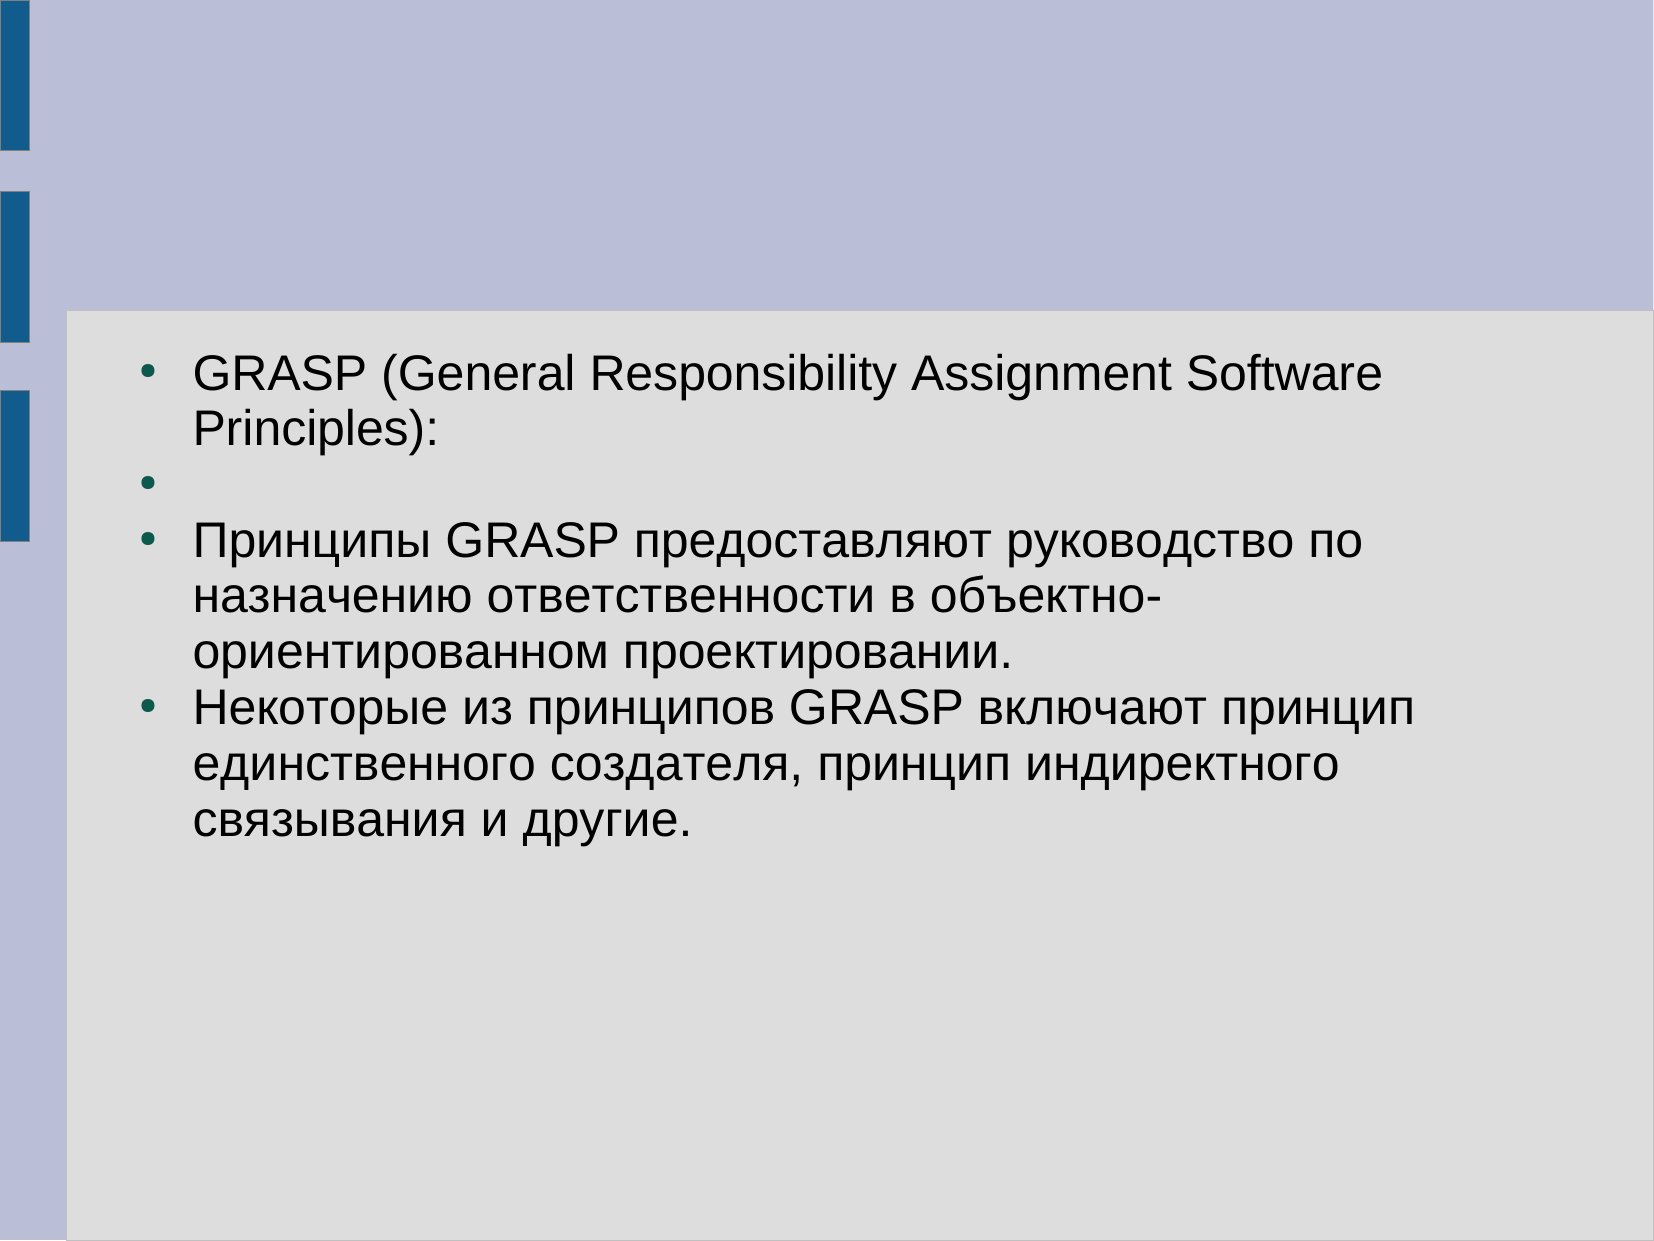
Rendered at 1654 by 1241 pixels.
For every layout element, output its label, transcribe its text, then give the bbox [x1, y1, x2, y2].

list GRASP (General Responsibility Assignment Software Principles): Принципы GRASP предоставляют руководство по назначению ответственности в объектно-ориентированном проектировании. Некоторые из принципов GRASP включают принцип единственного создателя, принцип индиректного связывания и другие. [121, 344, 1534, 1127]
